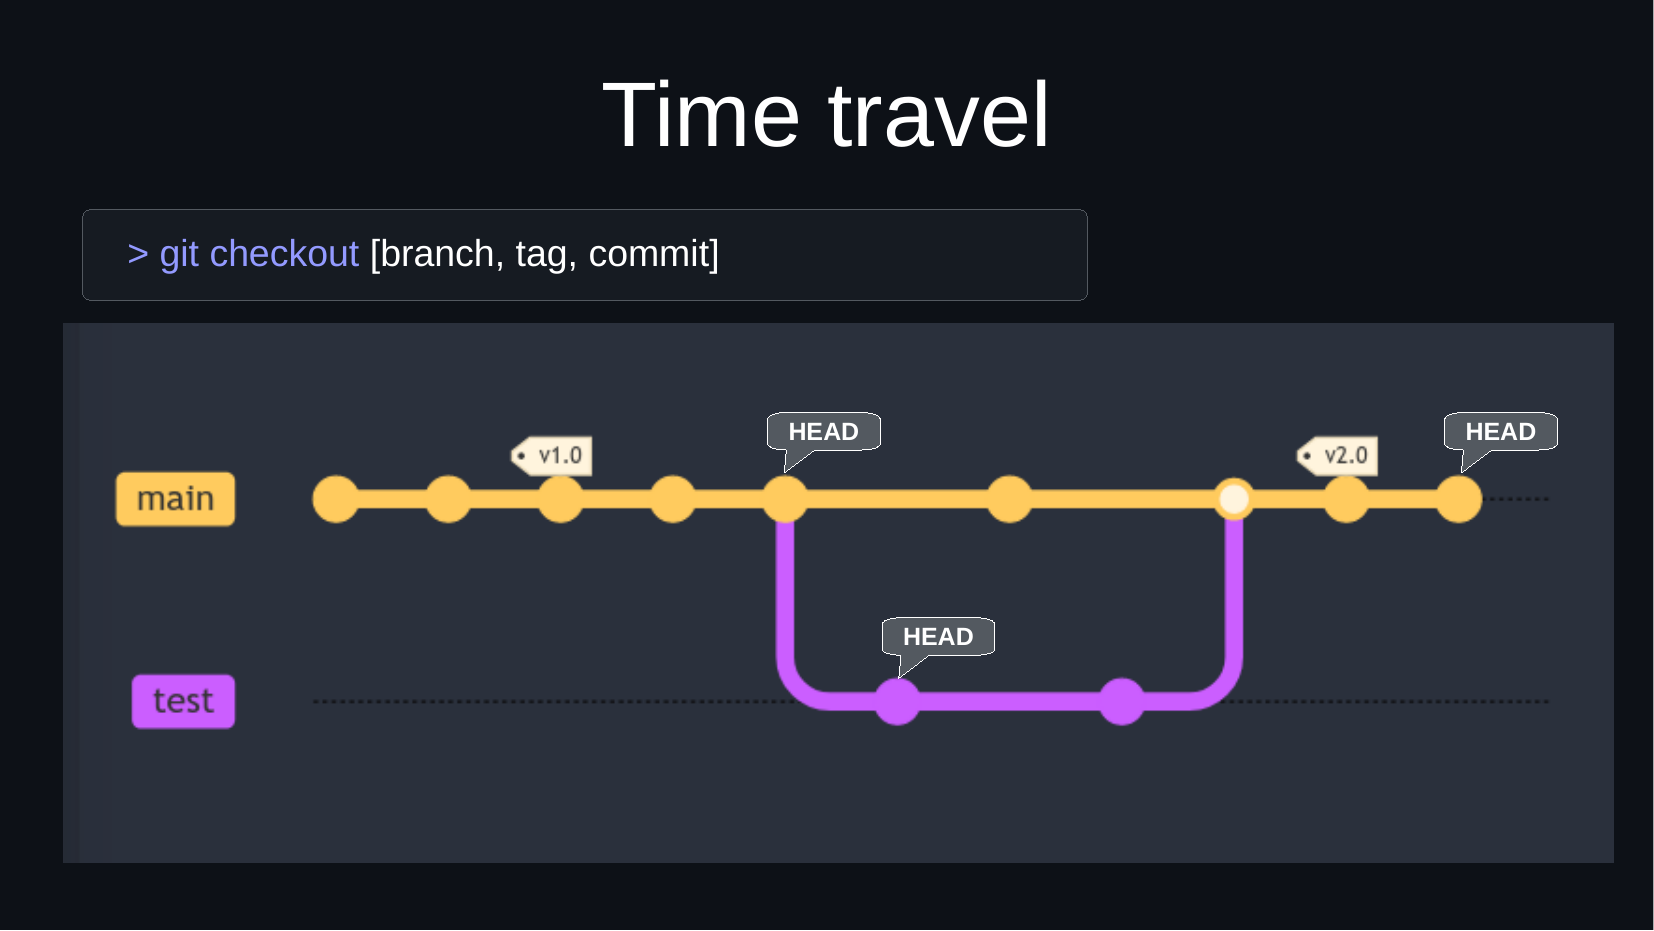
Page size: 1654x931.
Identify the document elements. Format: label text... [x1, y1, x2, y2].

title Time travel [82, 37, 1571, 193]
text_box > git checkout [branch, tag, commit] [112, 225, 1576, 323]
text_box HEAD [882, 617, 995, 679]
text_box HEAD [1444, 412, 1558, 473]
text_box HEAD [767, 412, 881, 473]
text_box [82, 209, 1088, 301]
picture [63, 323, 1614, 863]
